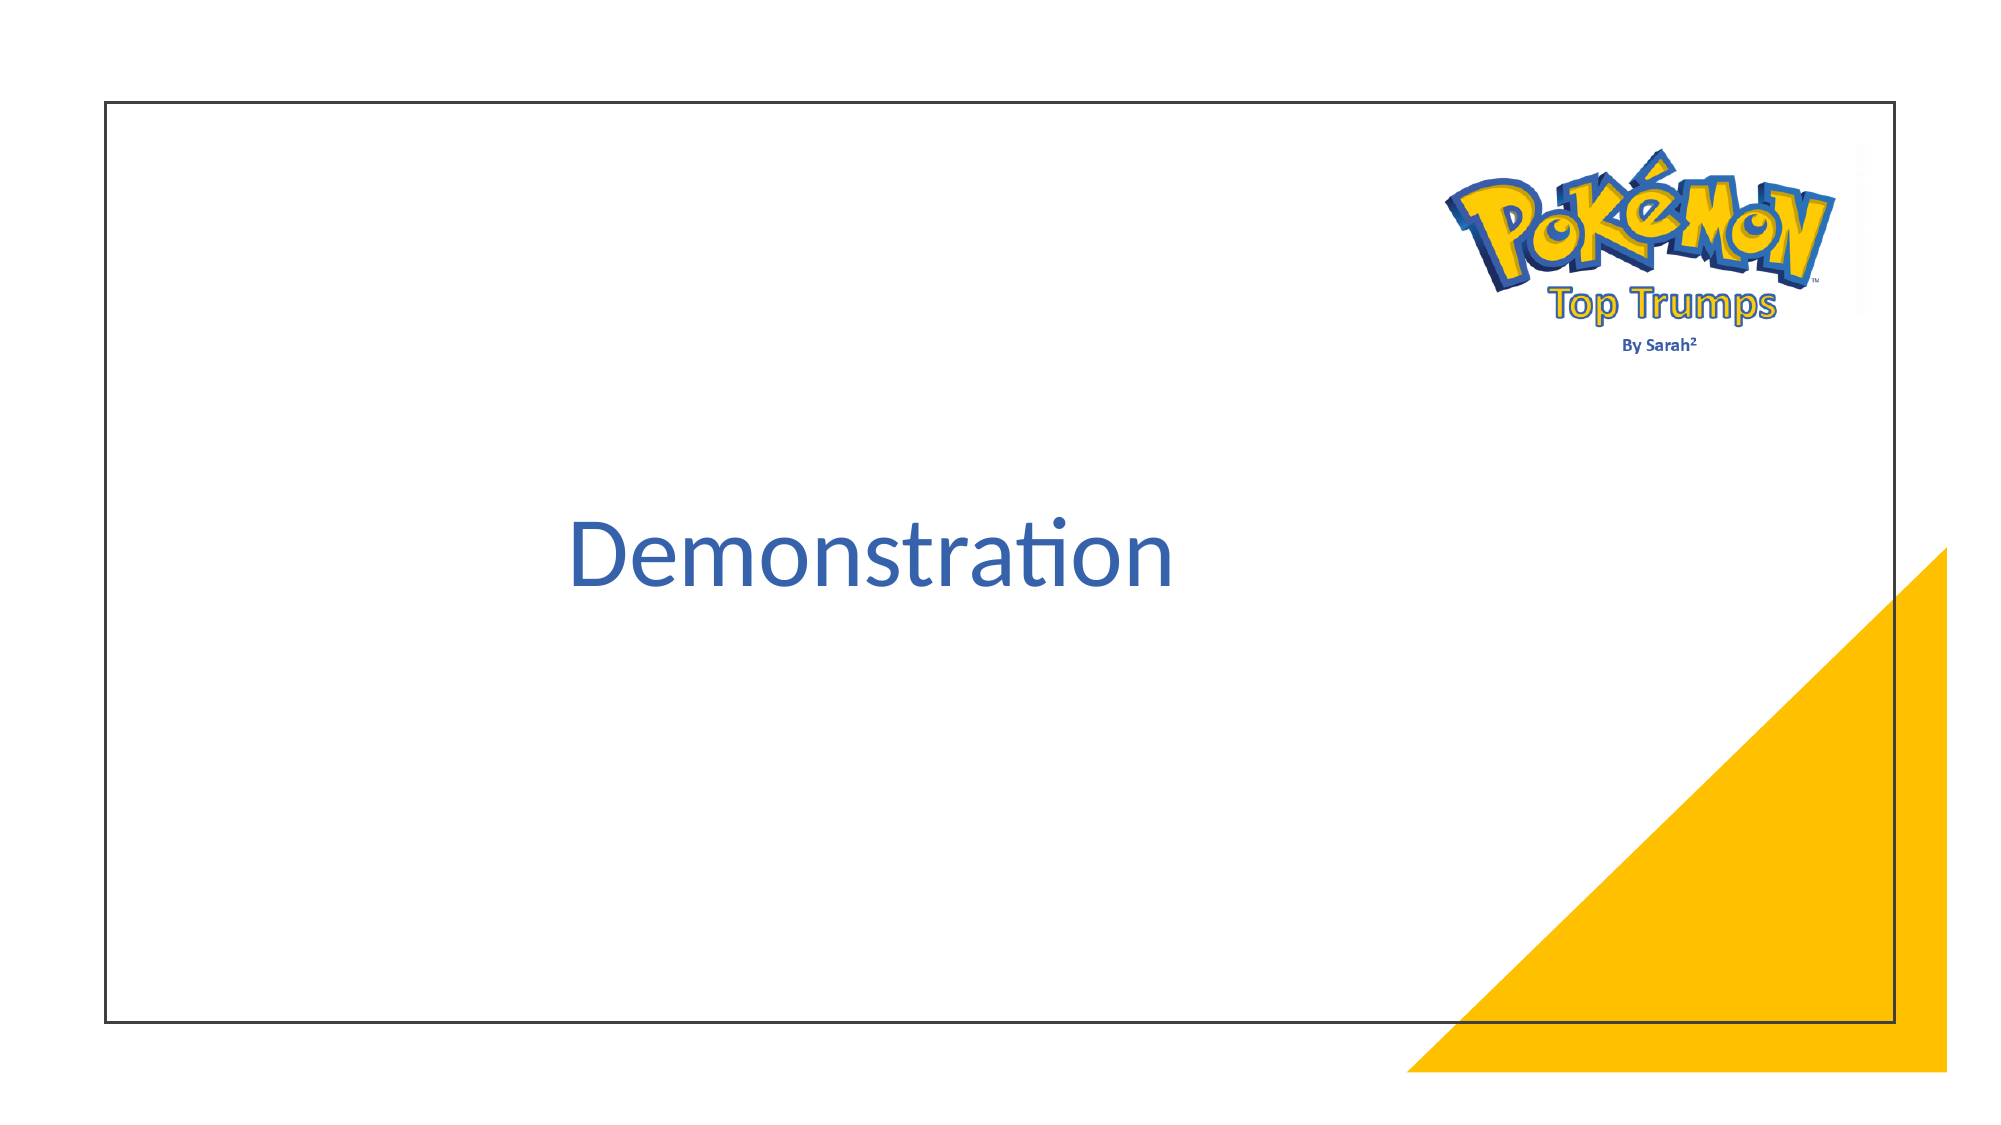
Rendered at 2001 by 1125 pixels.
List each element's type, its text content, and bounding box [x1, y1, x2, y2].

picture [1437, 144, 1865, 361]
text_box Demonstration [220, 479, 1524, 616]
text_box [0, 0, 2000, 1125]
